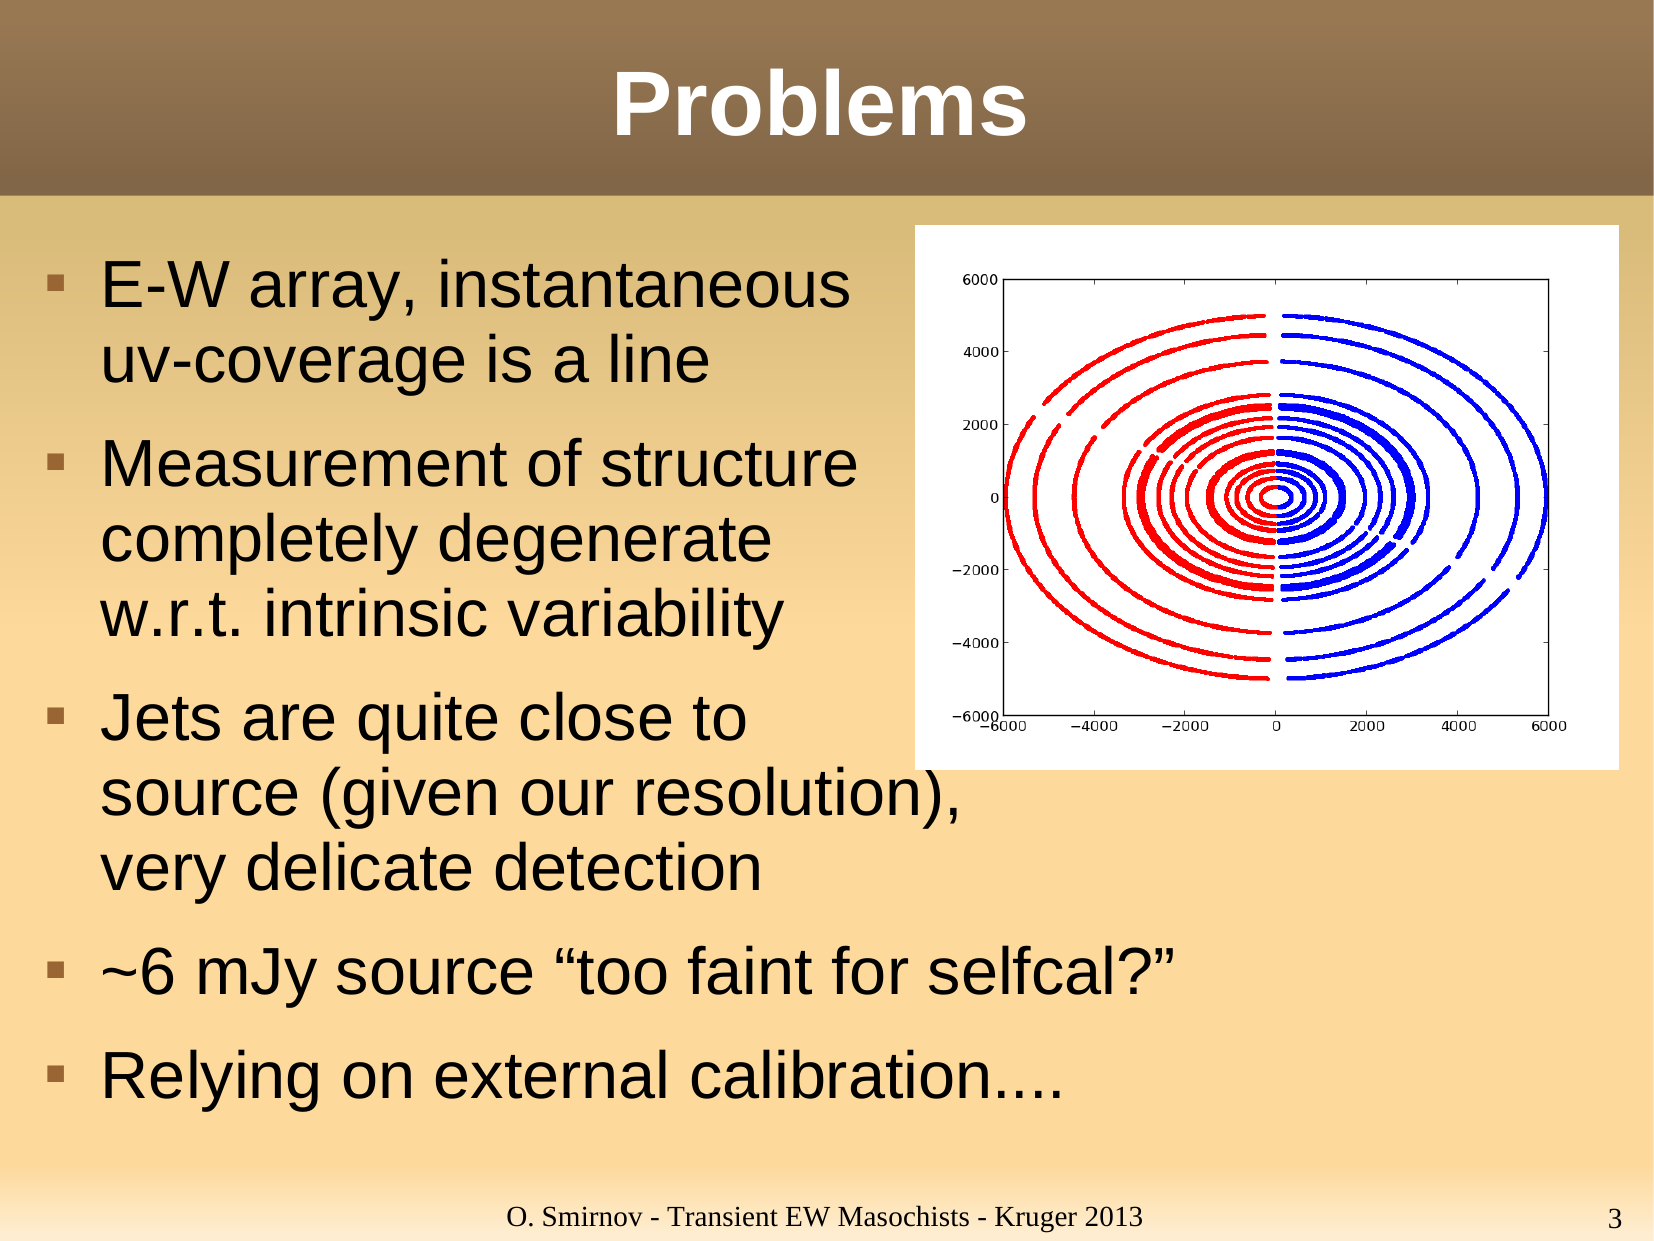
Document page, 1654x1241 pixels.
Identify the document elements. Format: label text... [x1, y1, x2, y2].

picture [0, 0, 1654, 1241]
list E-W array, instantaneous uv-coverage is a line Measurement of structure completely degenerate w.r.t. intrinsic variability Jets are quite close to source (given our resolution), very delicate detection ~6 mJy source “too faint for selfcal?” Relying on external calibration.... [29, 247, 1633, 1114]
title Problems [76, 0, 1565, 208]
